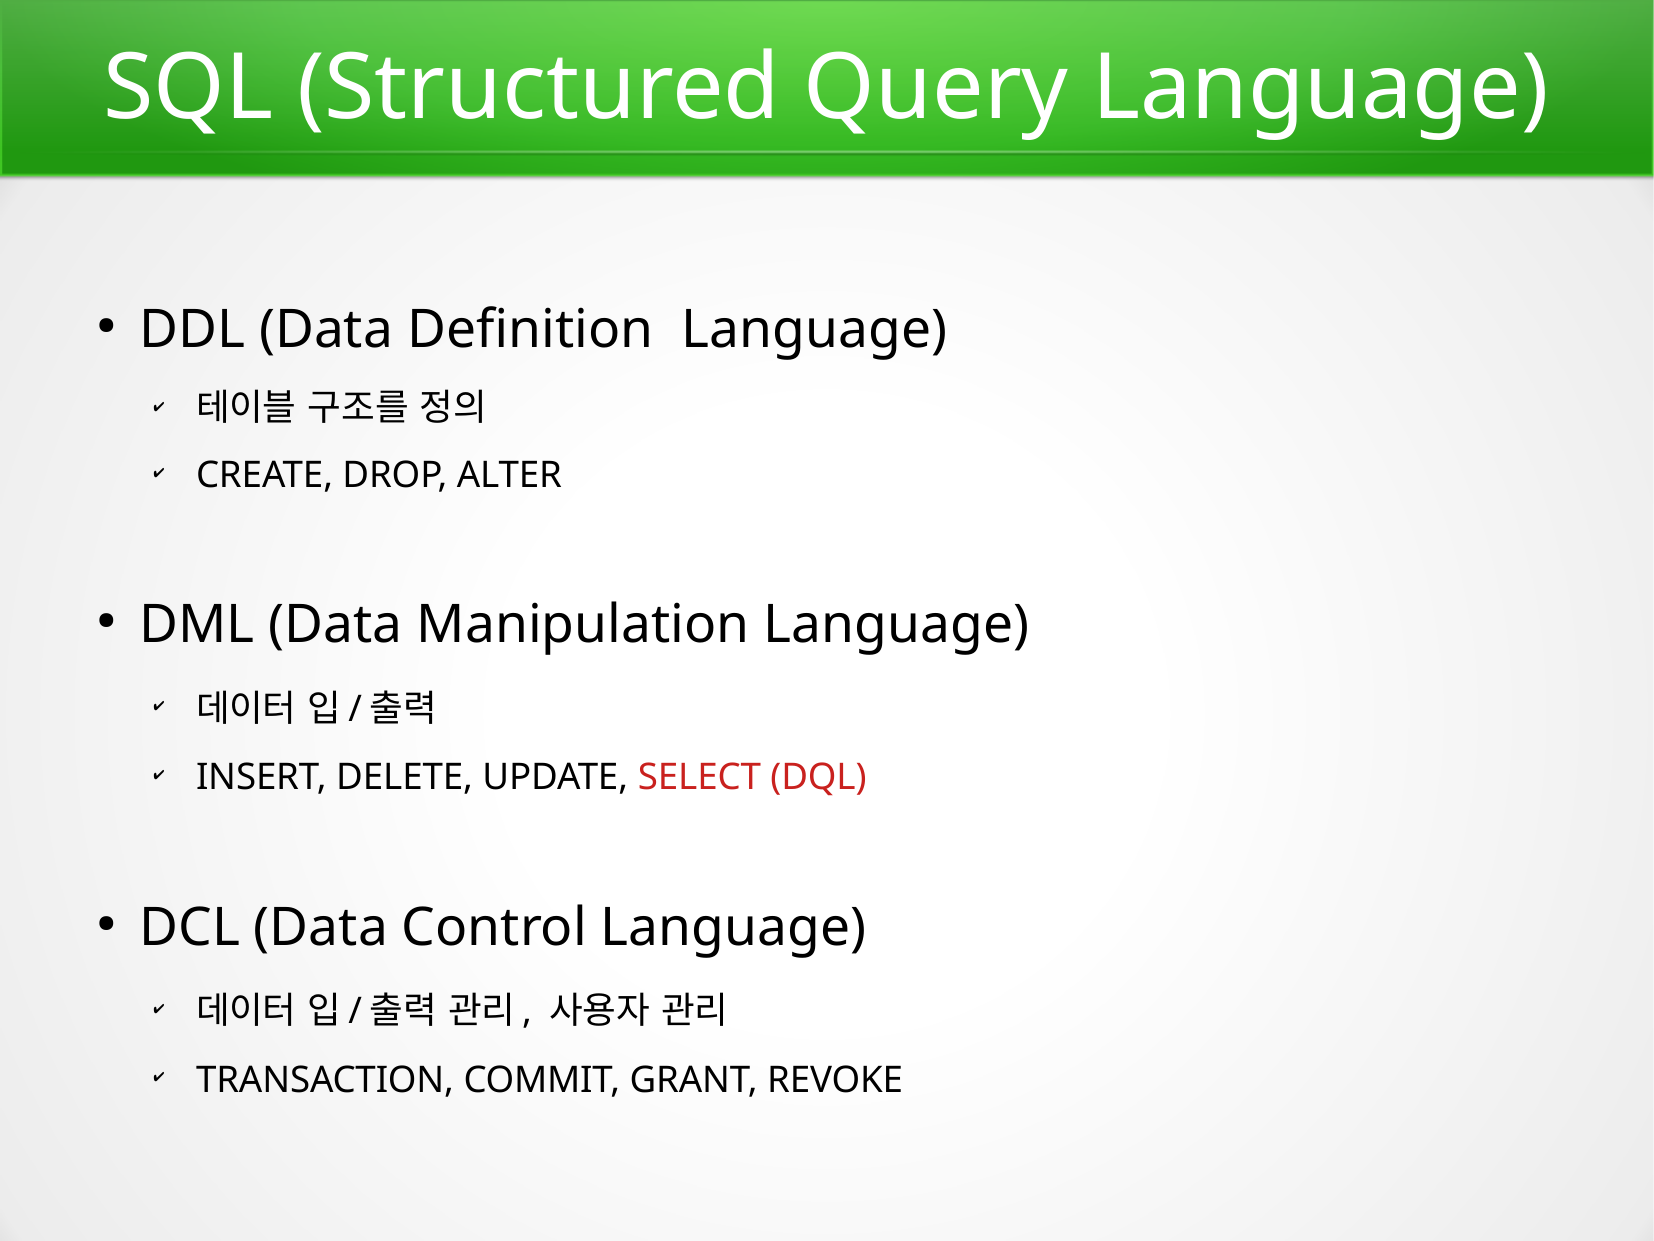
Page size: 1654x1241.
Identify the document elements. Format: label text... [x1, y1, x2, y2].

picture [0, 0, 1654, 1241]
title SQL (Structured Query Language) [82, 11, 1571, 154]
list DDL (Data Definition Language) 테이블 구조를 정의 CREATE, DROP, ALTER DML (Data Manipulation Language) 데이터 입/출력 INSERT, DELETE, UPDATE, SELECT (DQL) DCL (Data Control Language) 데이터 입/출력 관리, 사용자 관리 TRANSACTION, COMMIT, GRANT, REVOKE [82, 290, 1561, 1111]
